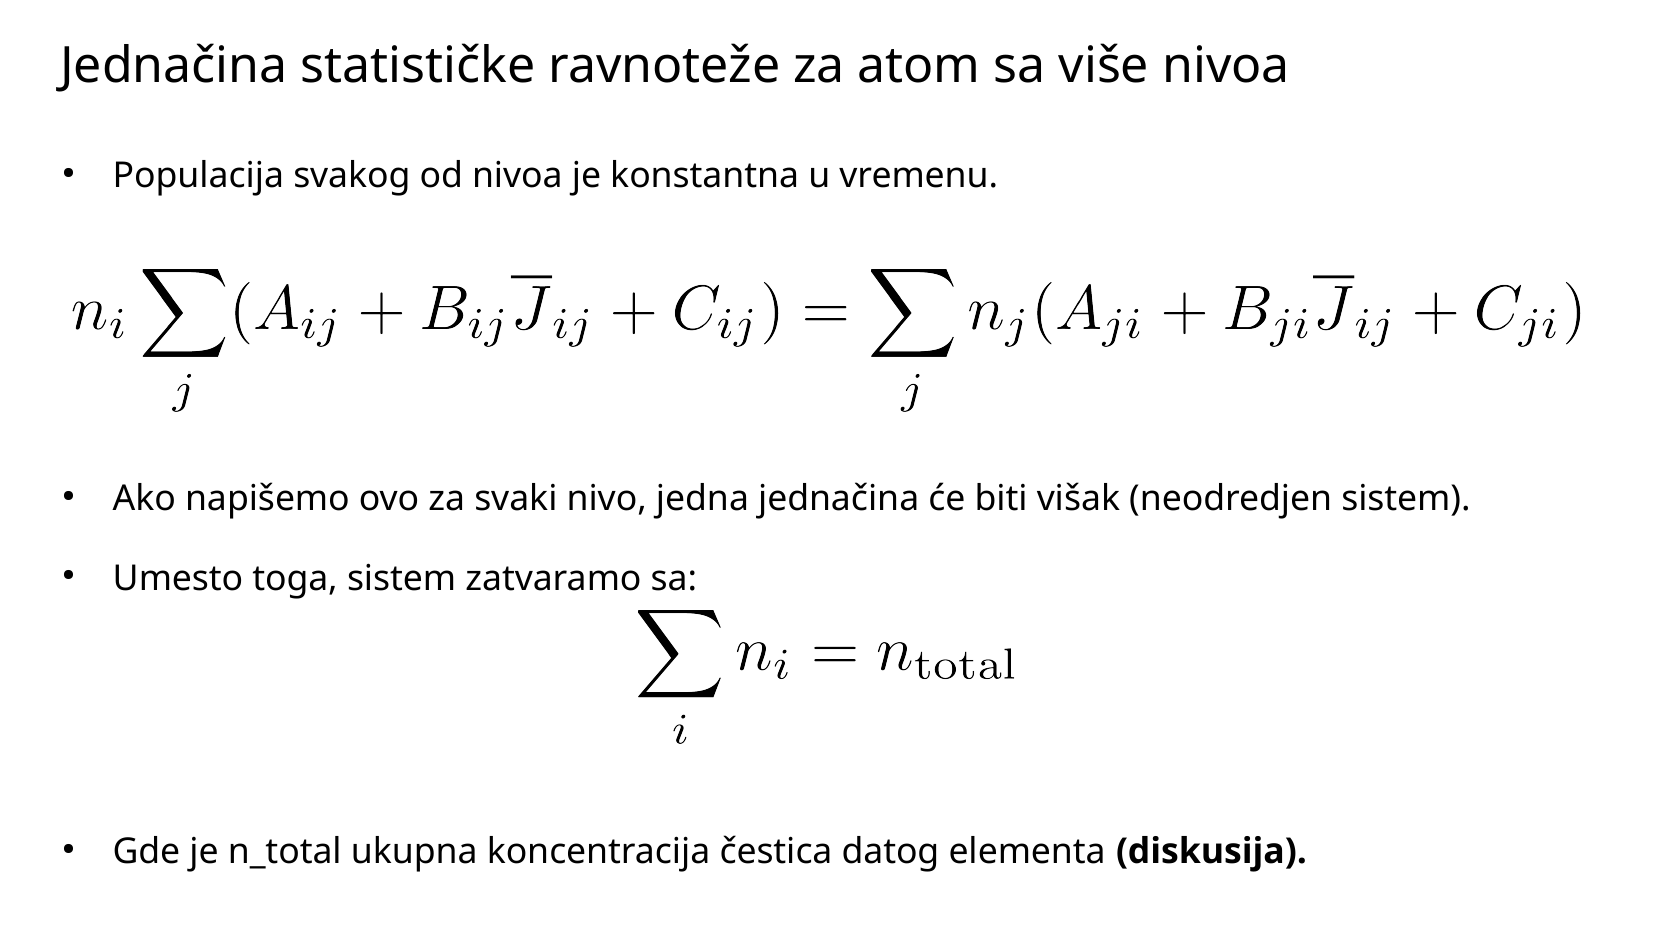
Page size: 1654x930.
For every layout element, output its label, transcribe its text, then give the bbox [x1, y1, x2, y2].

title Jednačina statističke ravnoteže za atom sa više nivoa [59, 13, 1648, 113]
picture [638, 610, 1015, 744]
list Populacija svakog od nivoa je konstantna u vremenu. Ako napišemo ovo za svaki nivo, jedna jednačina će biti višak (neodredjen sistem). Umesto toga, sistem zatvaramo sa: Gde je n_total ukupna koncentracija čestica datog elementa (diskusija). [45, 149, 1635, 880]
picture [72, 269, 1581, 412]
